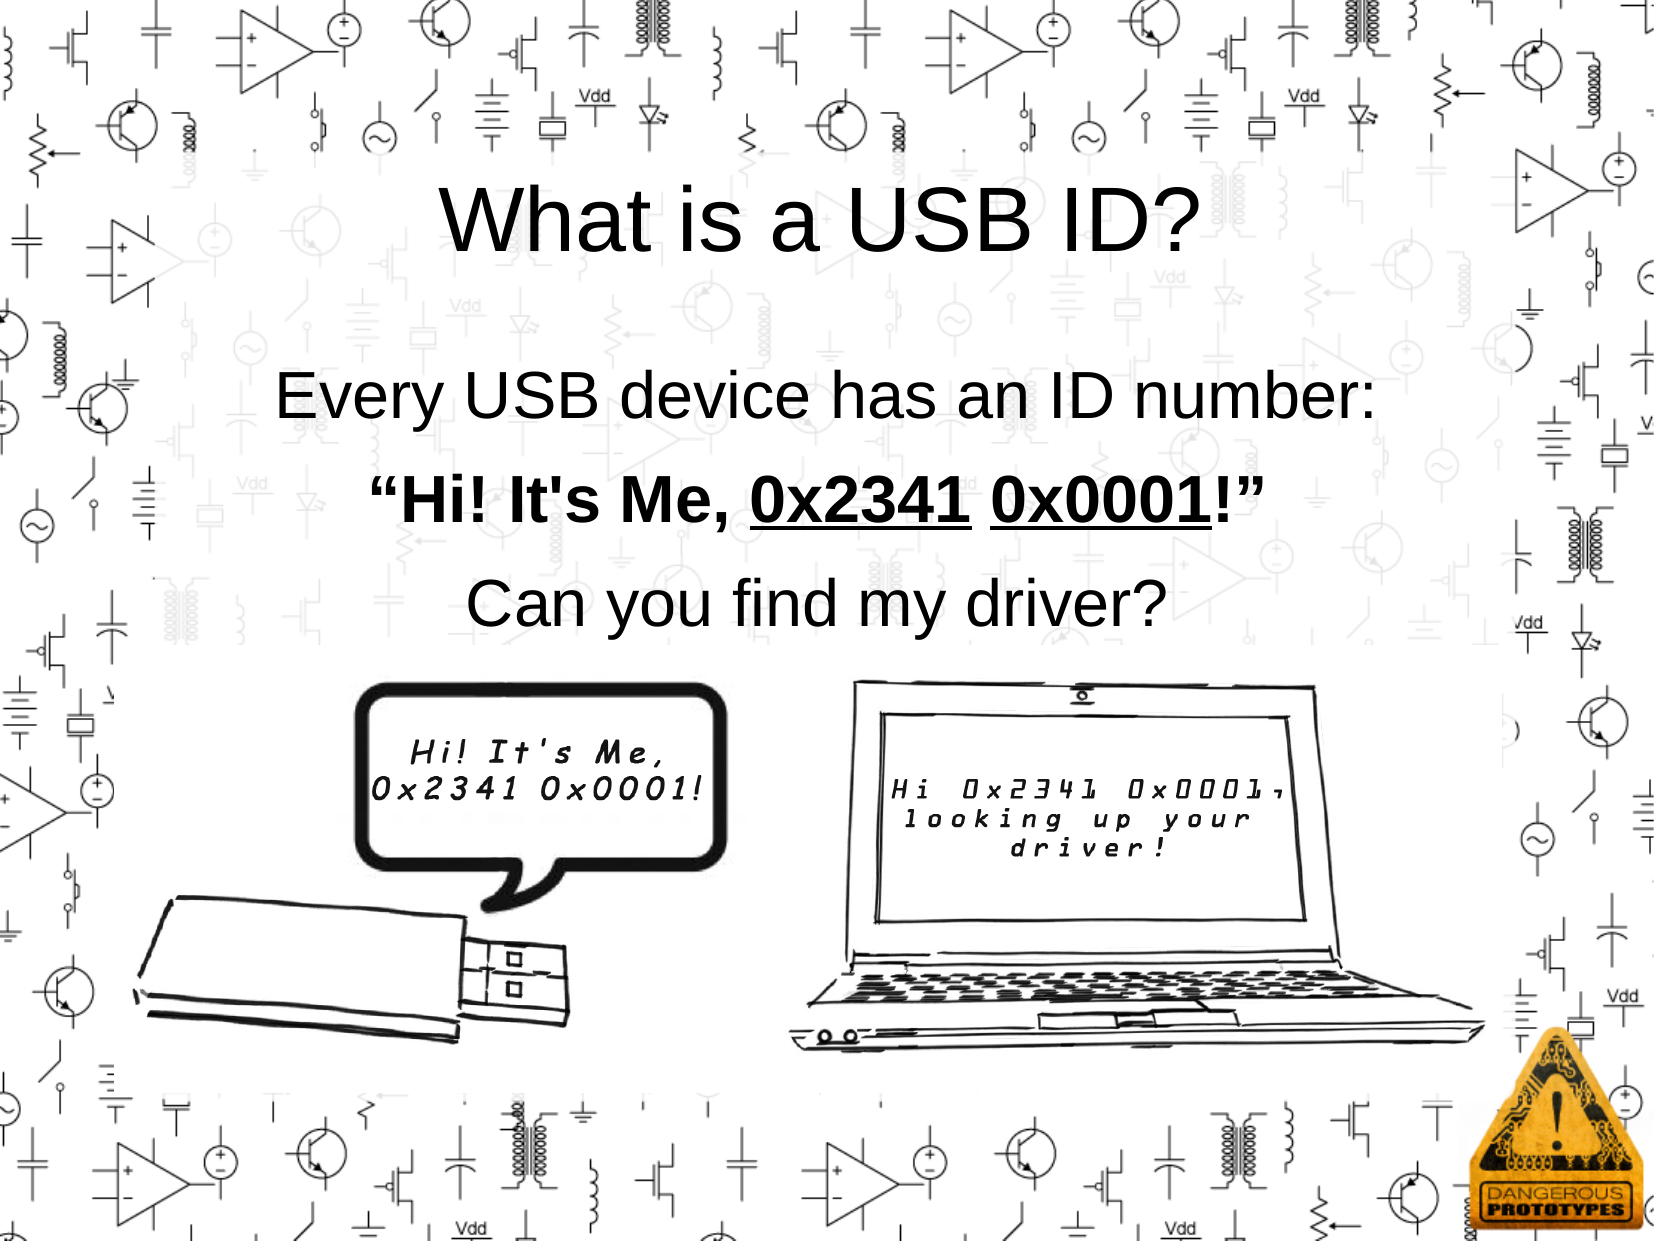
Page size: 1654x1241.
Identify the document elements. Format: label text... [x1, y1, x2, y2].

text_box What is a USB ID? [135, 117, 1506, 325]
text_box Every USB device has an ID number: “Hi! It's Me, 0x2341 0x0001!” Can you find my driver? [147, 354, 1506, 1068]
picture [0, 0, 1654, 1241]
